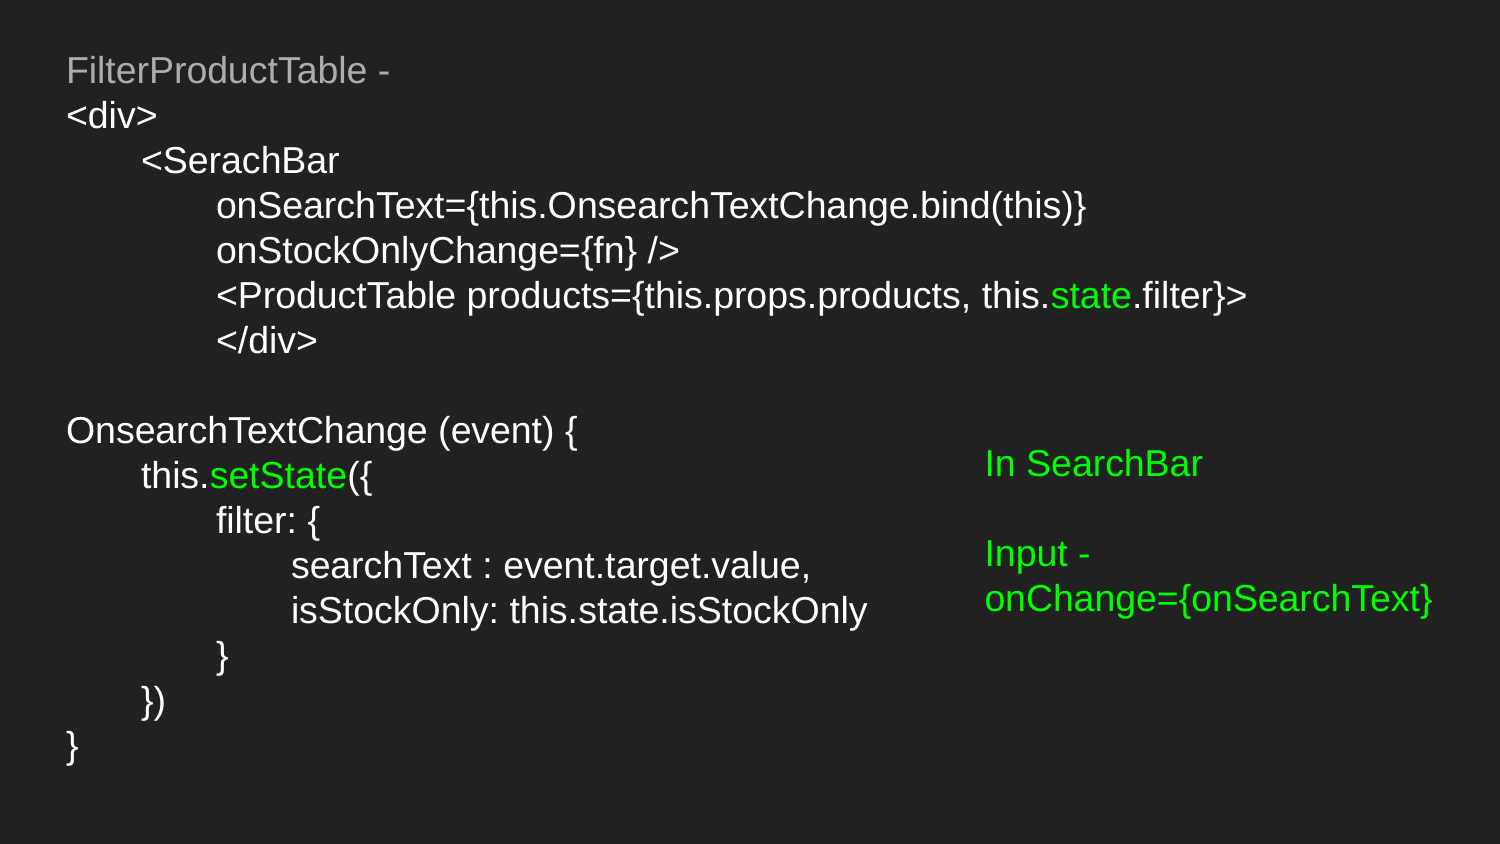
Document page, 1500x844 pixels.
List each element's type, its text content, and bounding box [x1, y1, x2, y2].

list FilterProductTable - <div> <SerachBar onSearchText={this.OnsearchTextChange.bind(this)} onStockOnlyChange={fn} /> <ProductTable products={this.props.products, this.state.filter}> </div> OnsearchTextChange (event) { this.setState({ filter: { searchText : event.target.value, isStockOnly: this.state.isStockOnly } }) } [51, 30, 1449, 791]
text_box In SearchBar Input - onChange={onSearchText} [969, 424, 1449, 805]
